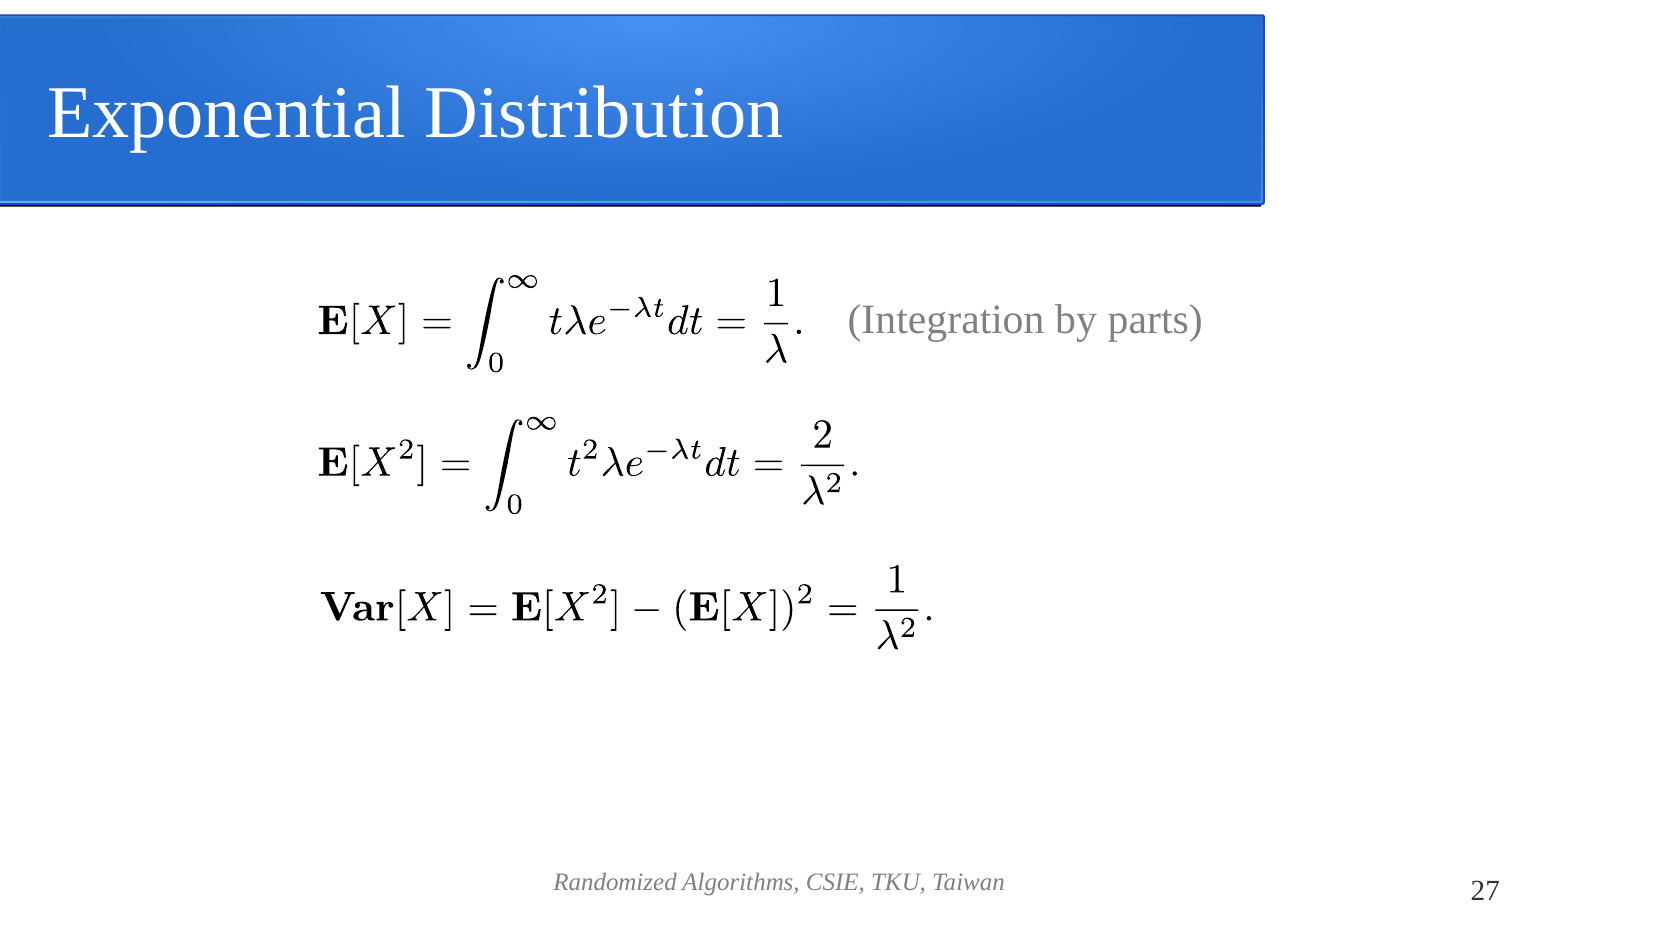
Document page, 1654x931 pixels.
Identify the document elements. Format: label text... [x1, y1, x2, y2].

picture [318, 563, 933, 652]
title Exponential Distribution [47, 35, 1199, 189]
picture [317, 416, 857, 515]
picture [317, 275, 802, 373]
text_box (Integration by parts) [832, 289, 1229, 367]
